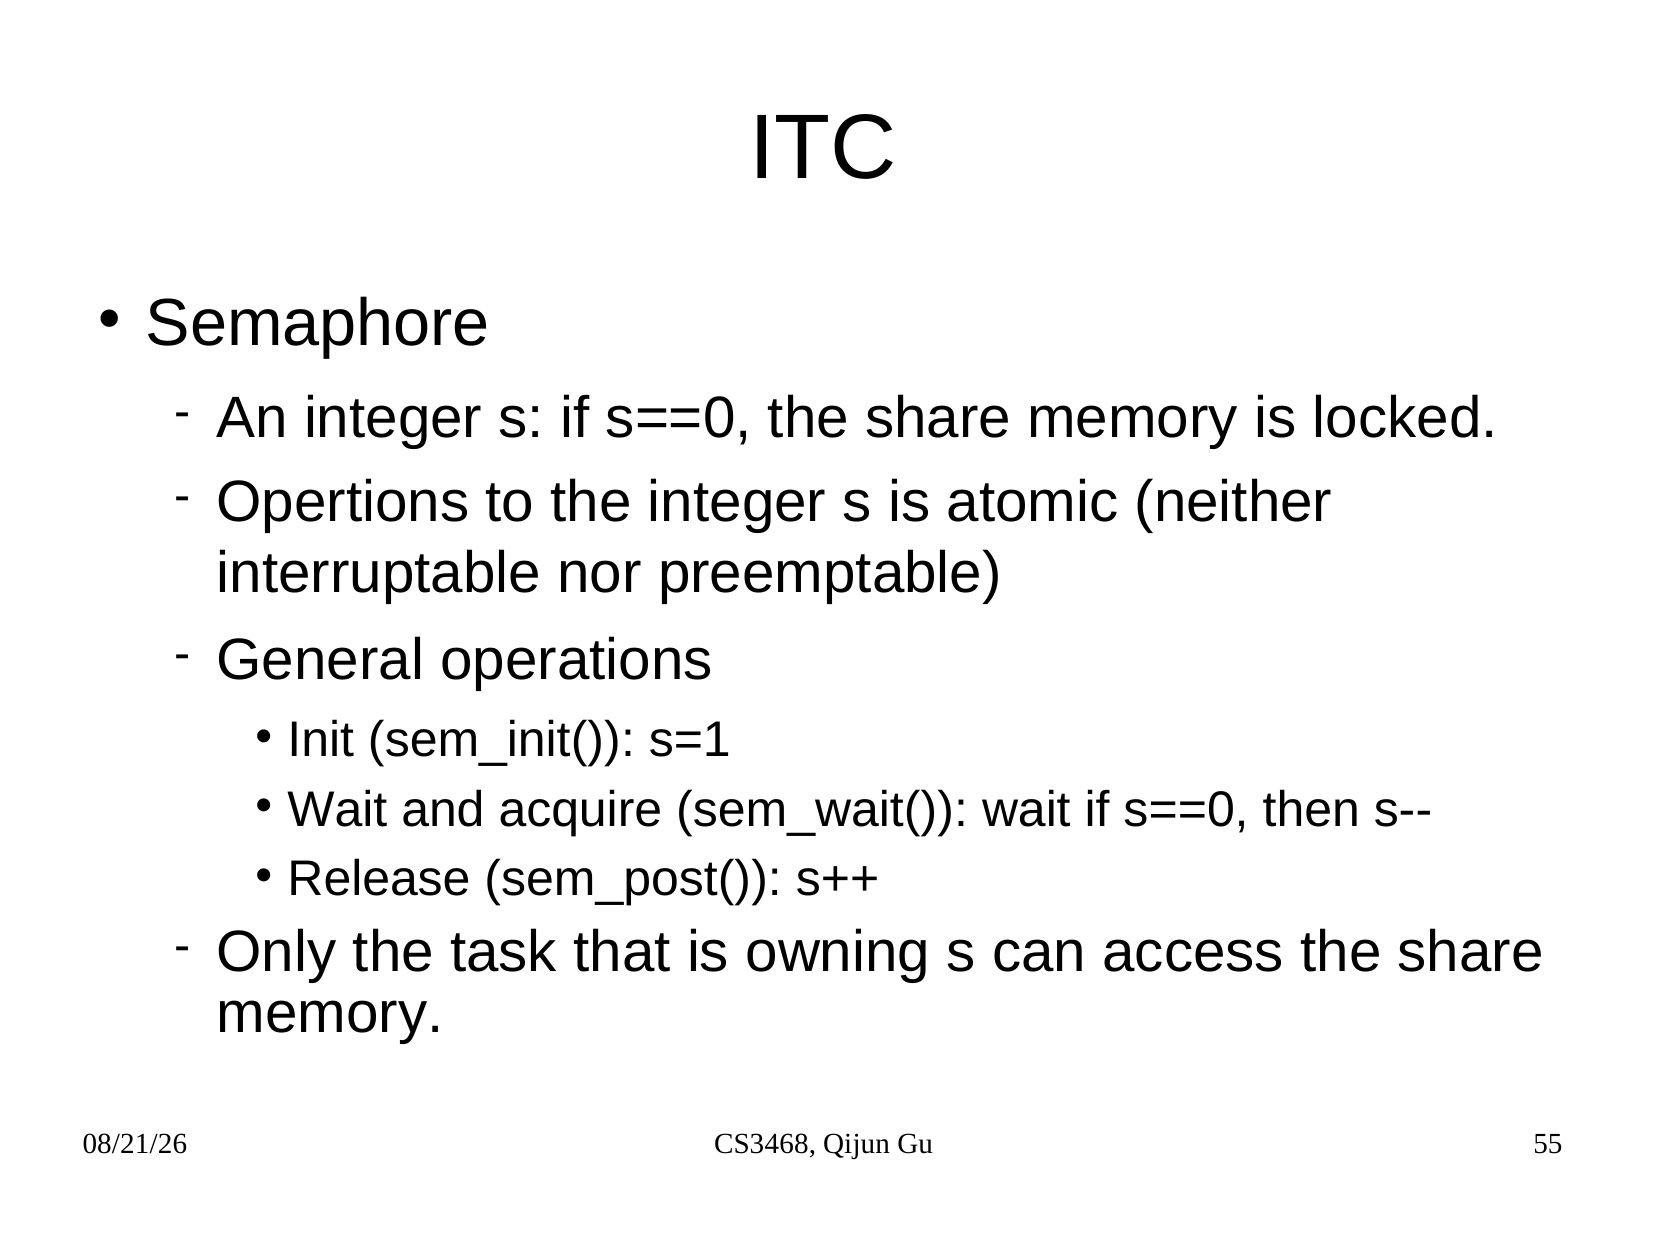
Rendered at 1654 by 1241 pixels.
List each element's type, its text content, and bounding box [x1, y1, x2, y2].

list Semaphore An integer s: if s==0, the share memory is locked. Opertions to the integer s is atomic (neither interruptable nor preemptable)‏ General operations Init (sem_init()): s=1 Wait and acquire (sem_wait()): wait if s==0, then s-- Release (sem_post()): s++ Only the task that is owning s can access the share memory. [82, 290, 1564, 1088]
title ITC [82, 56, 1564, 243]
